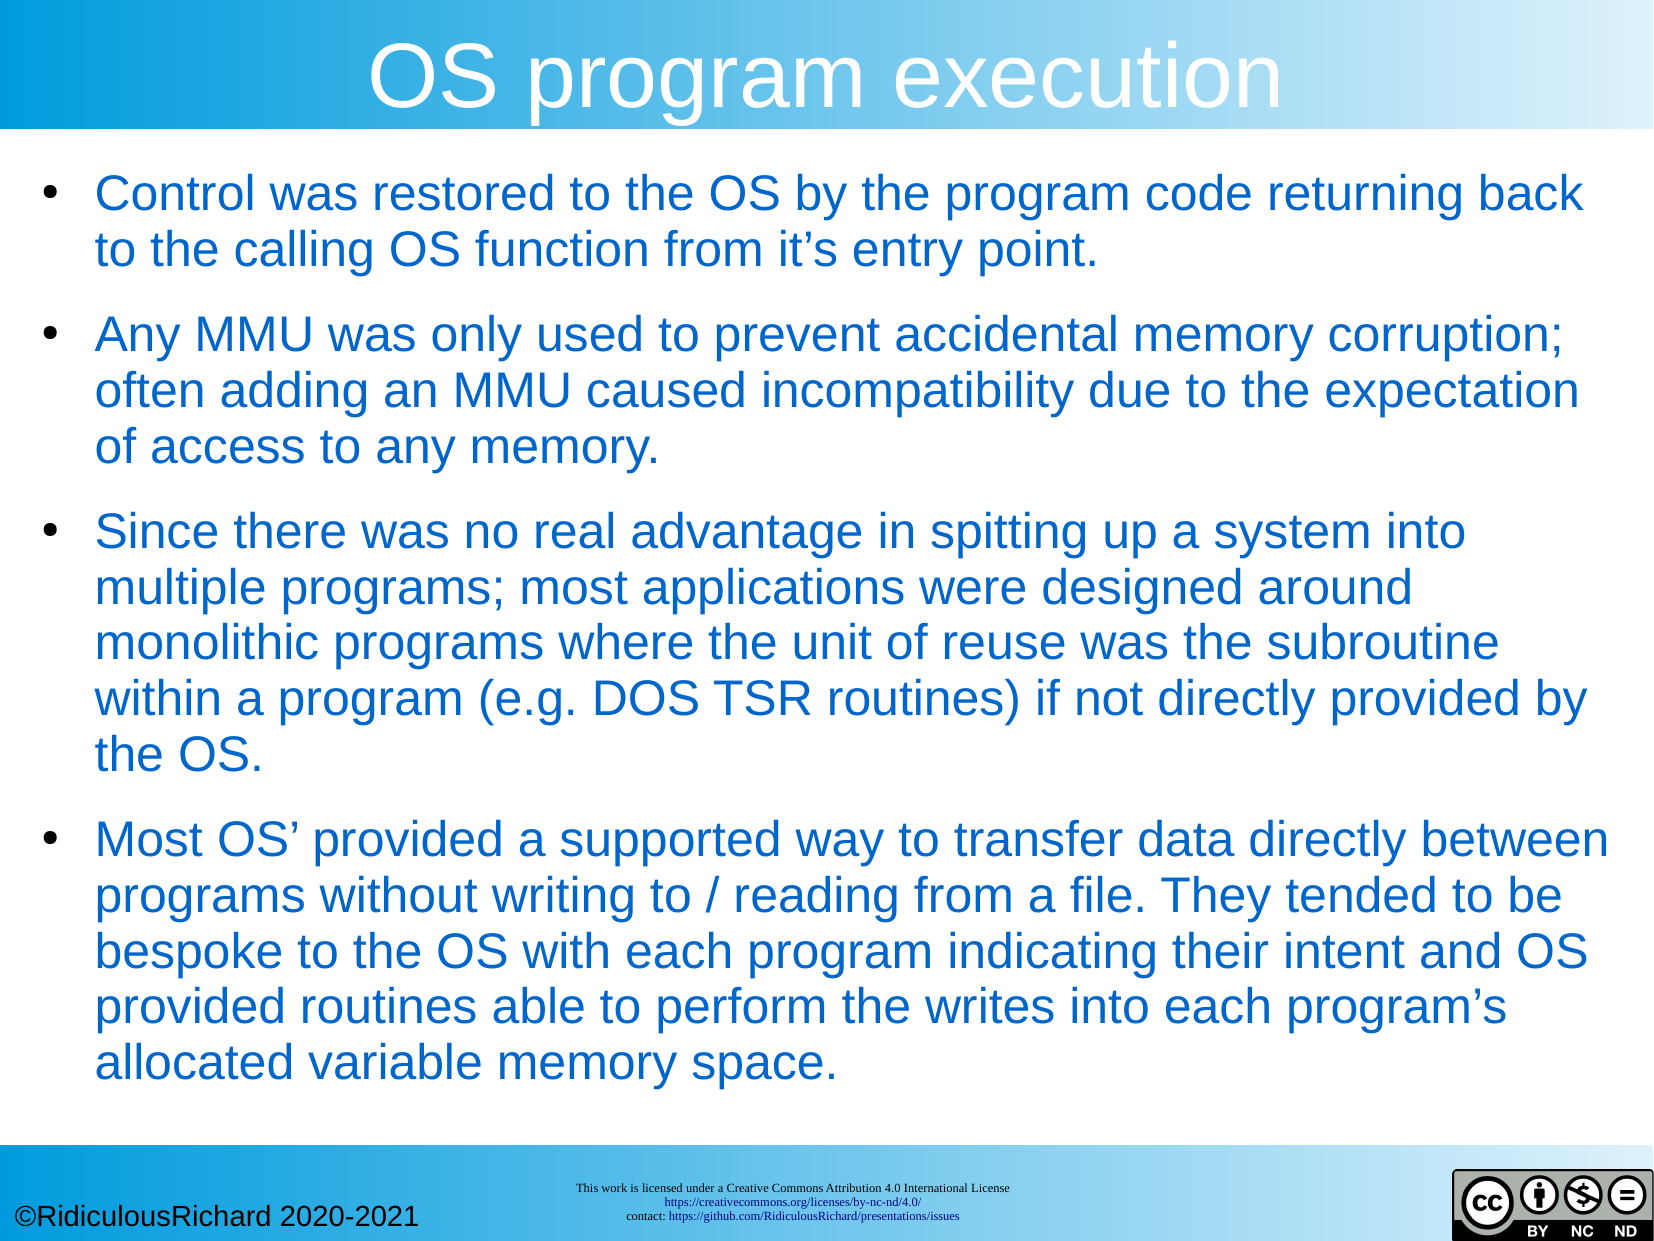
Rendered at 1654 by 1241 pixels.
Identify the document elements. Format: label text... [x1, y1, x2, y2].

picture [1452, 1169, 1654, 1241]
picture [138, 1146, 142, 1241]
title OS program execution [82, 23, 1571, 129]
list Control was restored to the OS by the program code returning back to the calling OS function from it’s entry point. Any MMU was only used to prevent accidental memory corruption; often adding an MMU caused incompatibility due to the expectation of access to any memory. Since there was no real advantage in spitting up a system into multiple programs; most applications were designed around monolithic programs where the unit of reuse was the subroutine within a program (e.g. DOS TSR routines) if not directly provided by the OS. Most OS’ provided a supported way to transfer data directly between programs without writing to / reading from a file. They tended to be bespoke to the OS with each program indicating their intent and OS provided routines able to perform the writes into each program’s allocated variable memory space. [23, 165, 1630, 1123]
